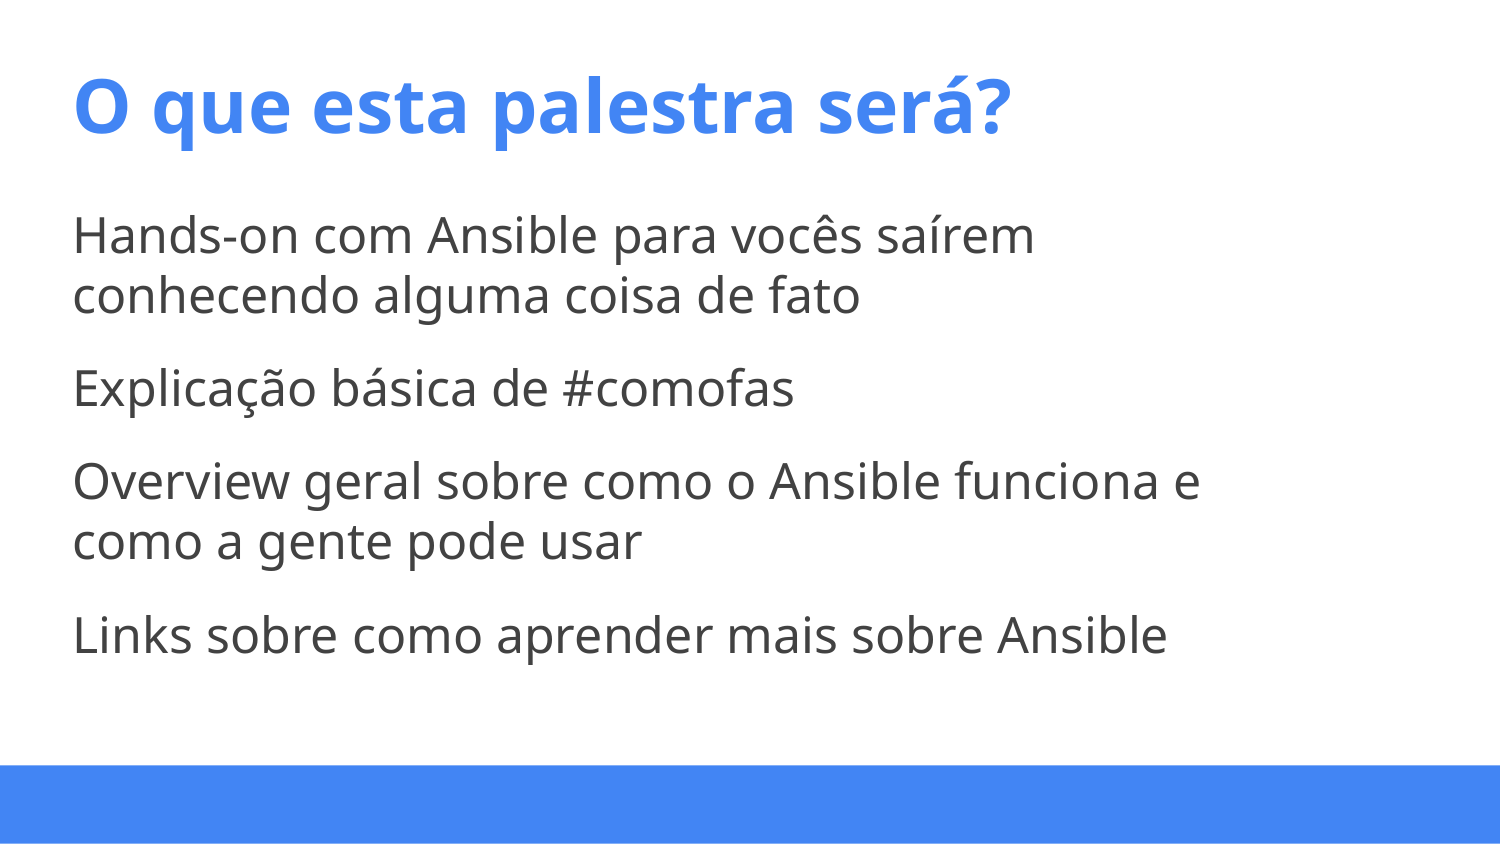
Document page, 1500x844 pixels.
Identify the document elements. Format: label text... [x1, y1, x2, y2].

title O que esta palestra será? [57, 54, 1273, 164]
list Hands-on com Ansible para vocês saírem conhecendo alguma coisa de fato Explicação básica de #comofas Overview geral sobre como o Ansible funciona e como a gente pode usar Links sobre como aprender mais sobre Ansible [57, 188, 1273, 709]
